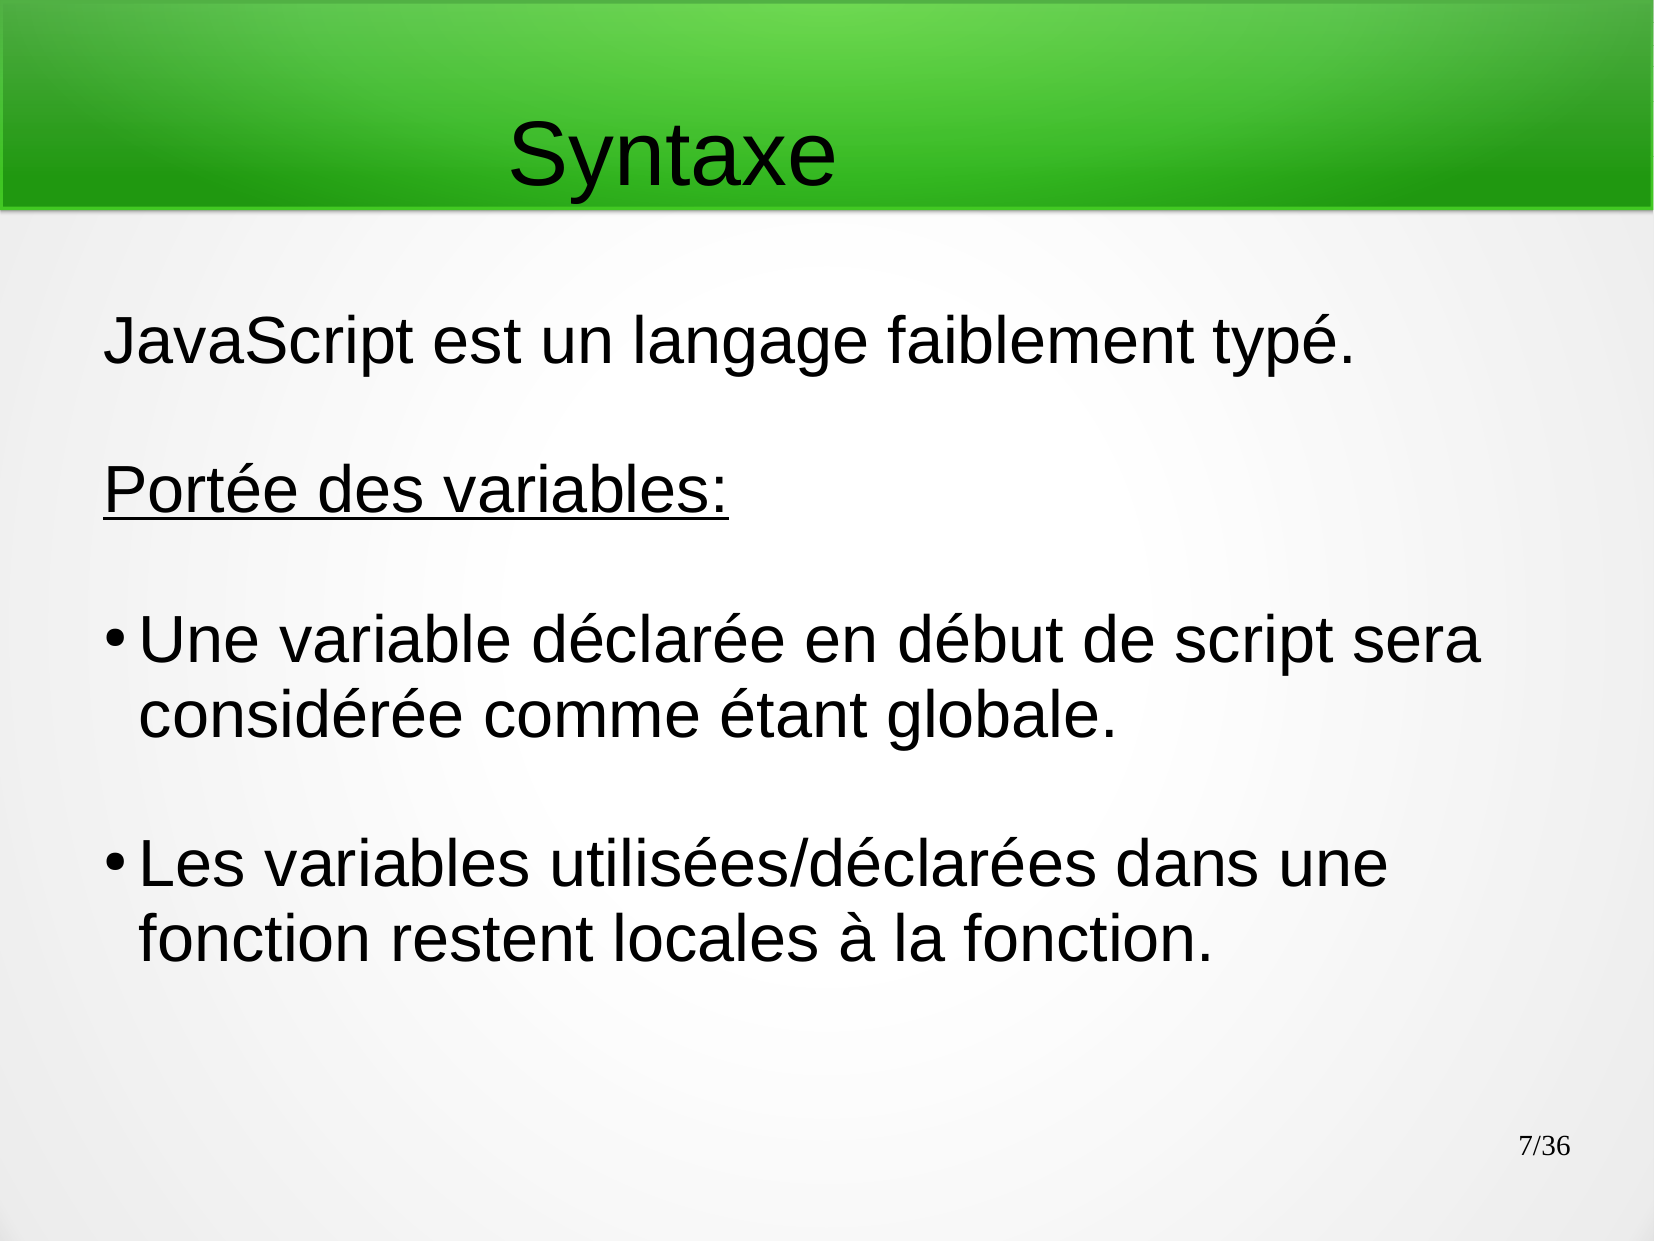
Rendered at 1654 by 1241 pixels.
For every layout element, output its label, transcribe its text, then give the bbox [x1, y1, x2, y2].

text_box JavaScript est un langage faiblement typé. Portée des variables: Une variable déclarée en début de script sera considérée comme étant globale. Les variables utilisées/déclarées dans une fonction restent locales à la fonction. [88, 295, 1565, 984]
title Syntaxe [82, 94, 1264, 213]
